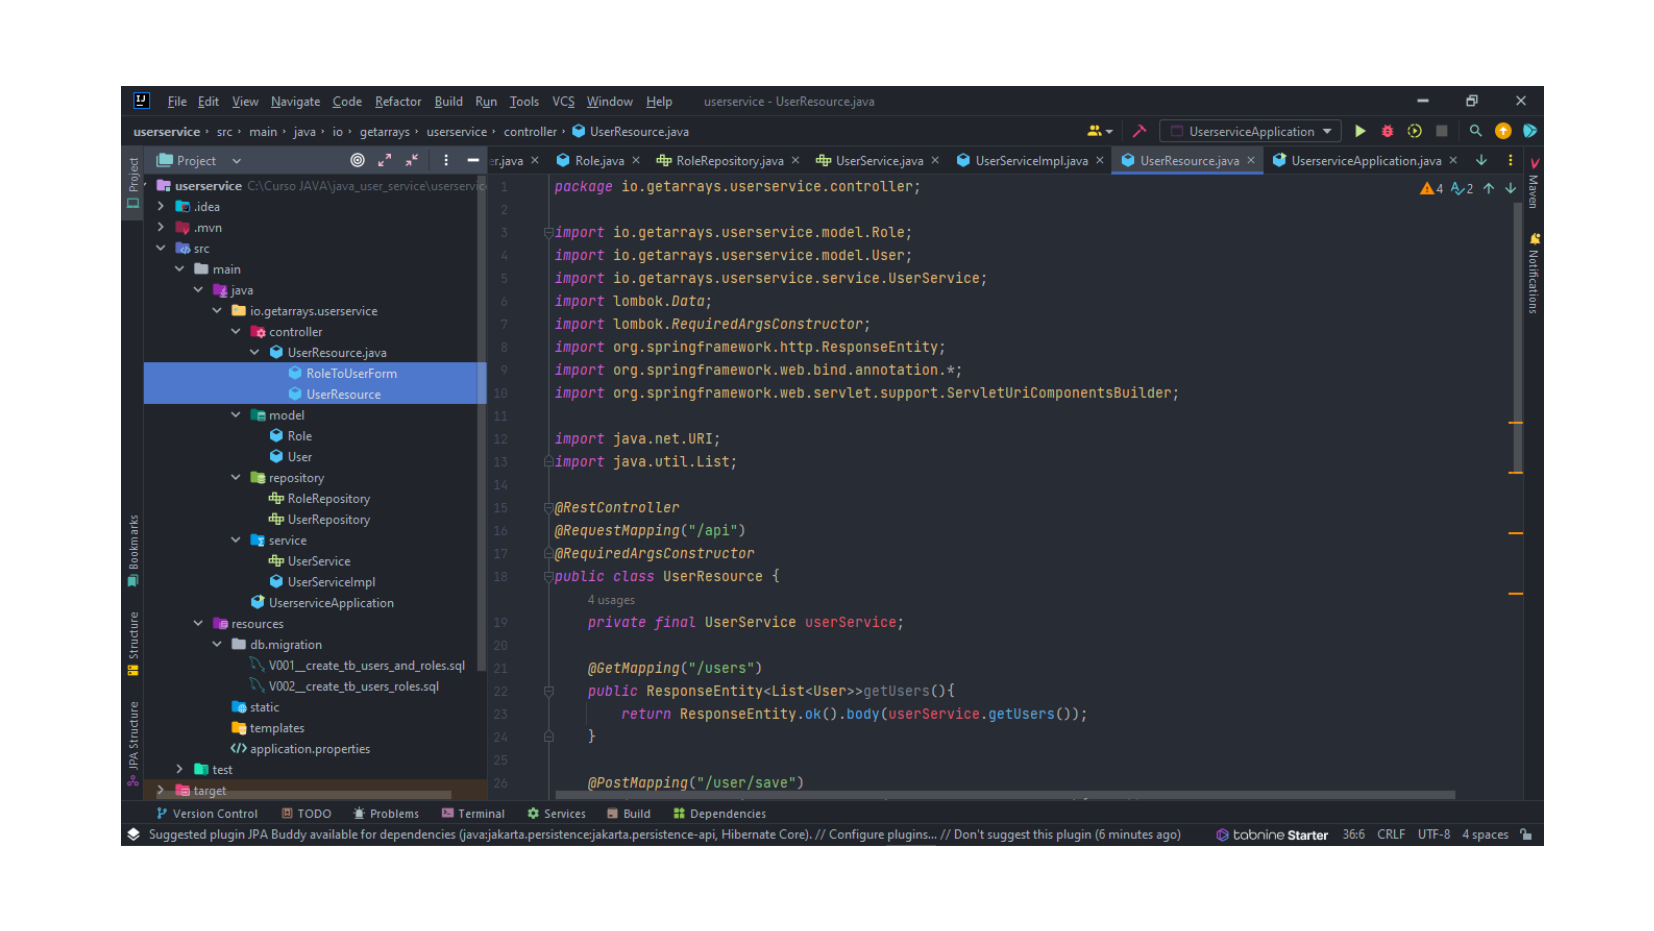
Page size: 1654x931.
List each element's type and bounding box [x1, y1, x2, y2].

picture [121, 86, 1544, 847]
